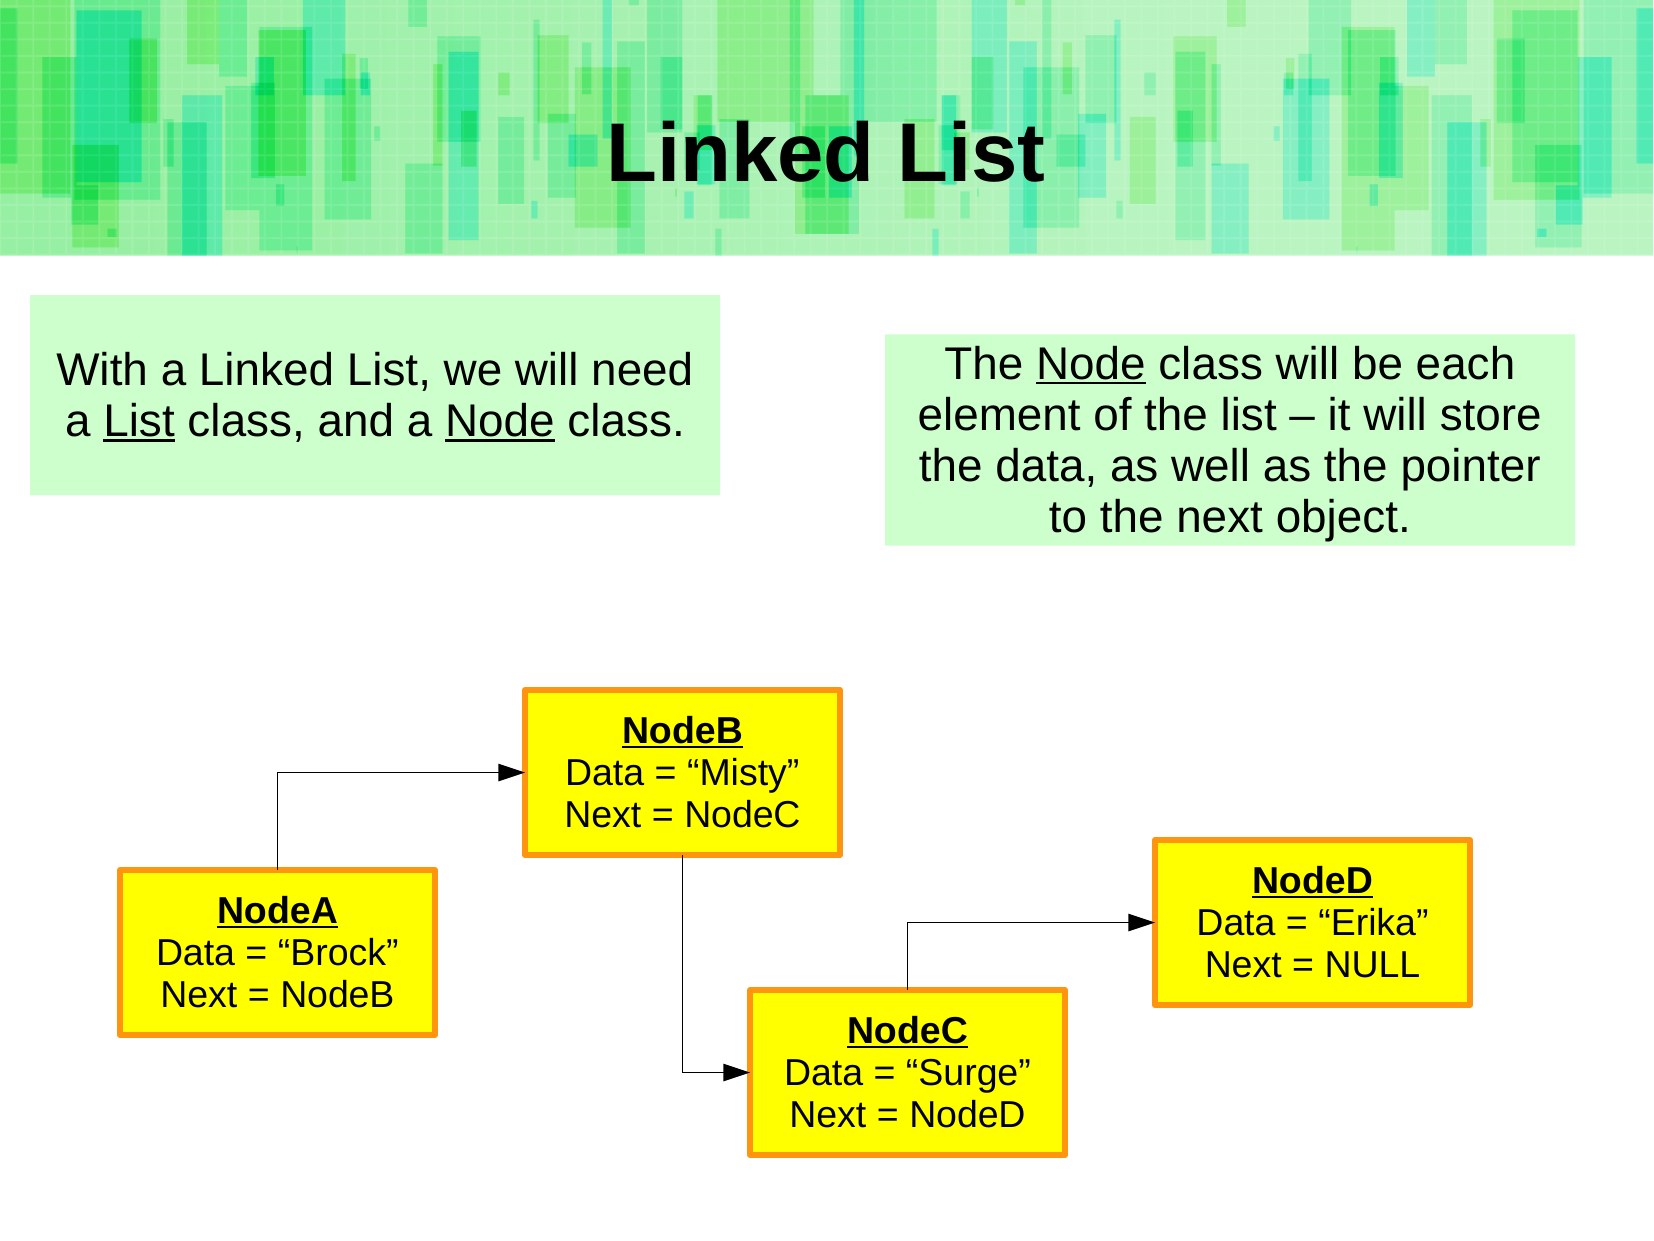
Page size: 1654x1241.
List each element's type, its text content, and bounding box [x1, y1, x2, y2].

text_box NodeB Data = “Misty” Next = NodeC [525, 690, 841, 856]
text_box NodeC Data = “Surge” Next = NodeD [750, 990, 1066, 1156]
title Linked List [82, 49, 1571, 257]
picture [0, 0, 1654, 1241]
text_box With a Linked List, we will need a List class, and a Node class. [30, 295, 721, 496]
text_box The Node class will be each element of the list – it will store the data, as well as the pointer to the next object. [885, 334, 1576, 546]
text_box NodeA Data = “Brock” Next = NodeB [120, 870, 436, 1036]
text_box NodeD Data = “Erika” Next = NULL [1155, 840, 1471, 1006]
